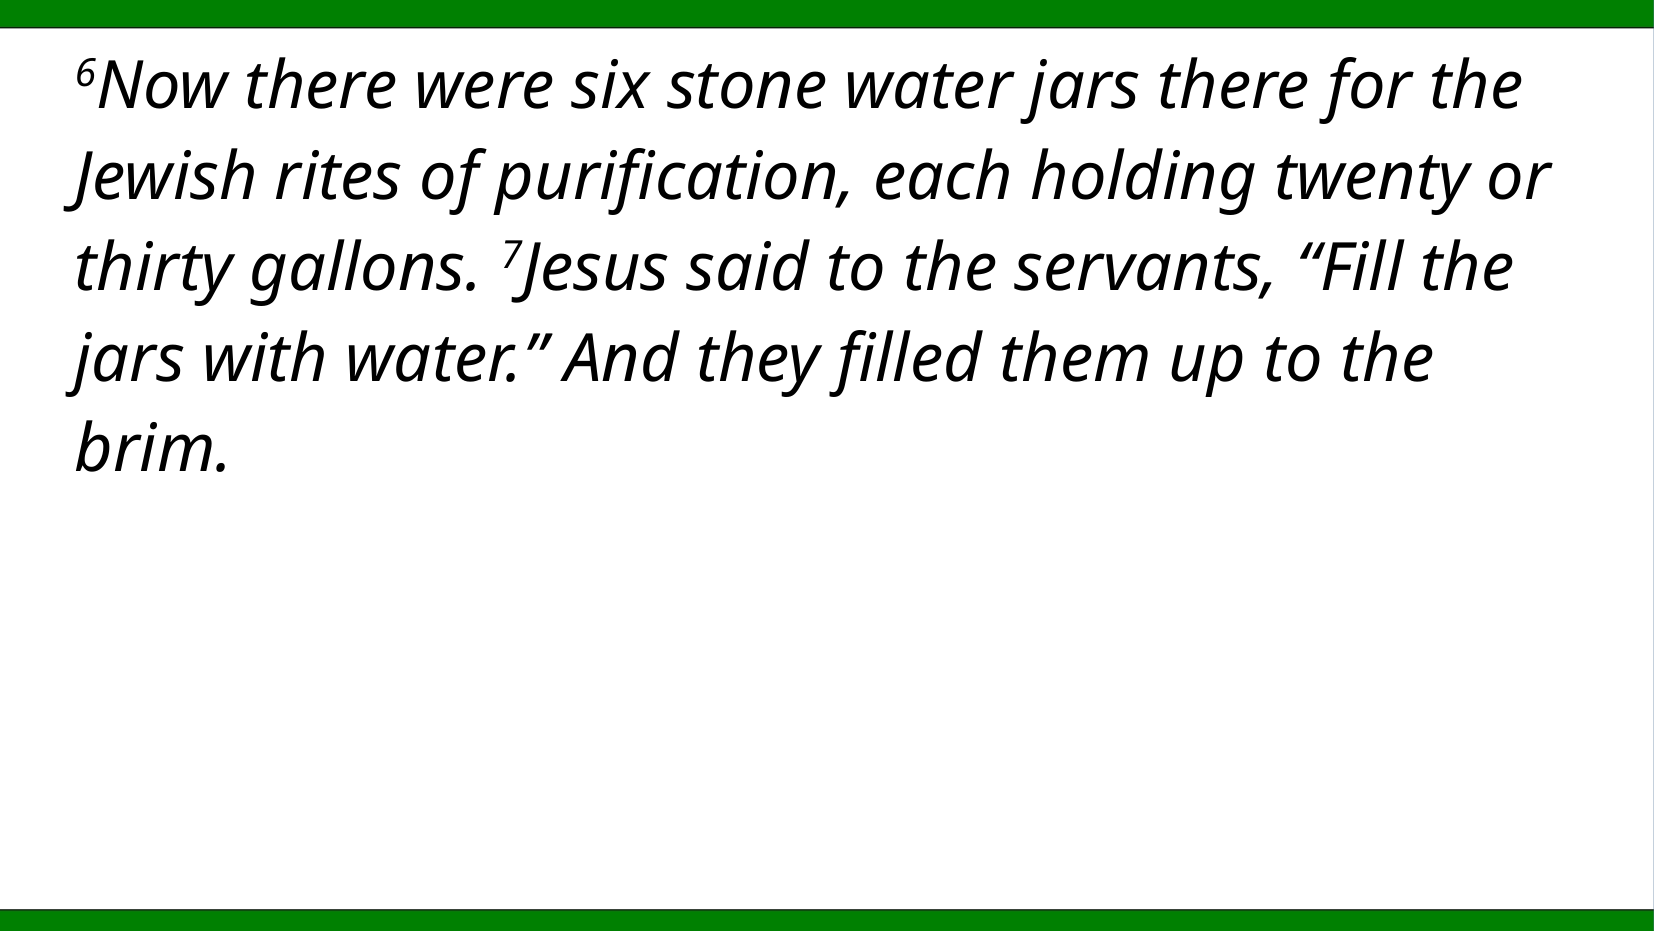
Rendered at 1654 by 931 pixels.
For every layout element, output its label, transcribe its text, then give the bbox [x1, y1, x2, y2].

text_box 6Now there were six stone water jars there for the Jewish rites of purification, each holding twenty or thirty gallons. 7Jesus said to the servants, “Fill the jars with water.” And they filled them up to the brim. [60, 30, 1591, 489]
picture [0, 0, 1654, 931]
